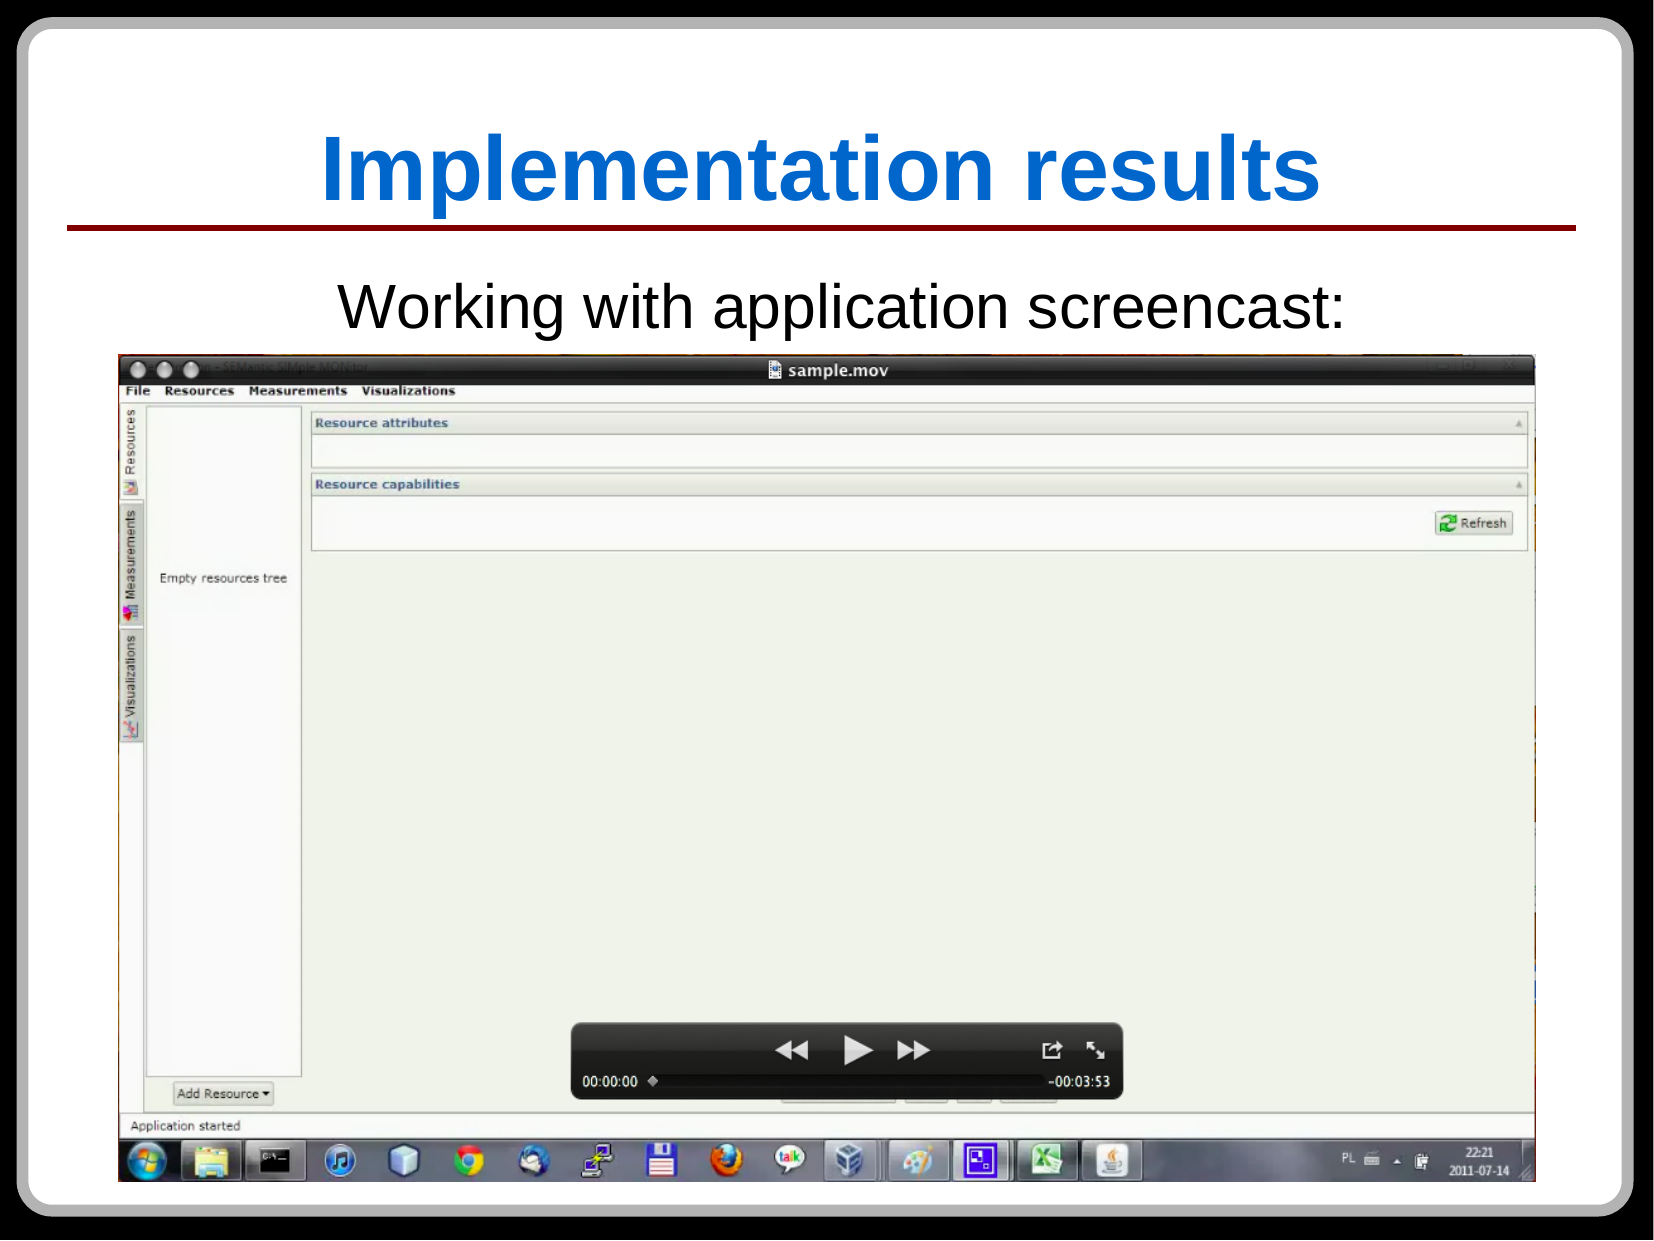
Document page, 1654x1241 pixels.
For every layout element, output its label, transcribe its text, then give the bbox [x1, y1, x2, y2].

picture [118, 354, 1536, 1182]
title Implementation results [67, 64, 1577, 272]
list Working with application screencast: [132, 272, 1554, 1087]
